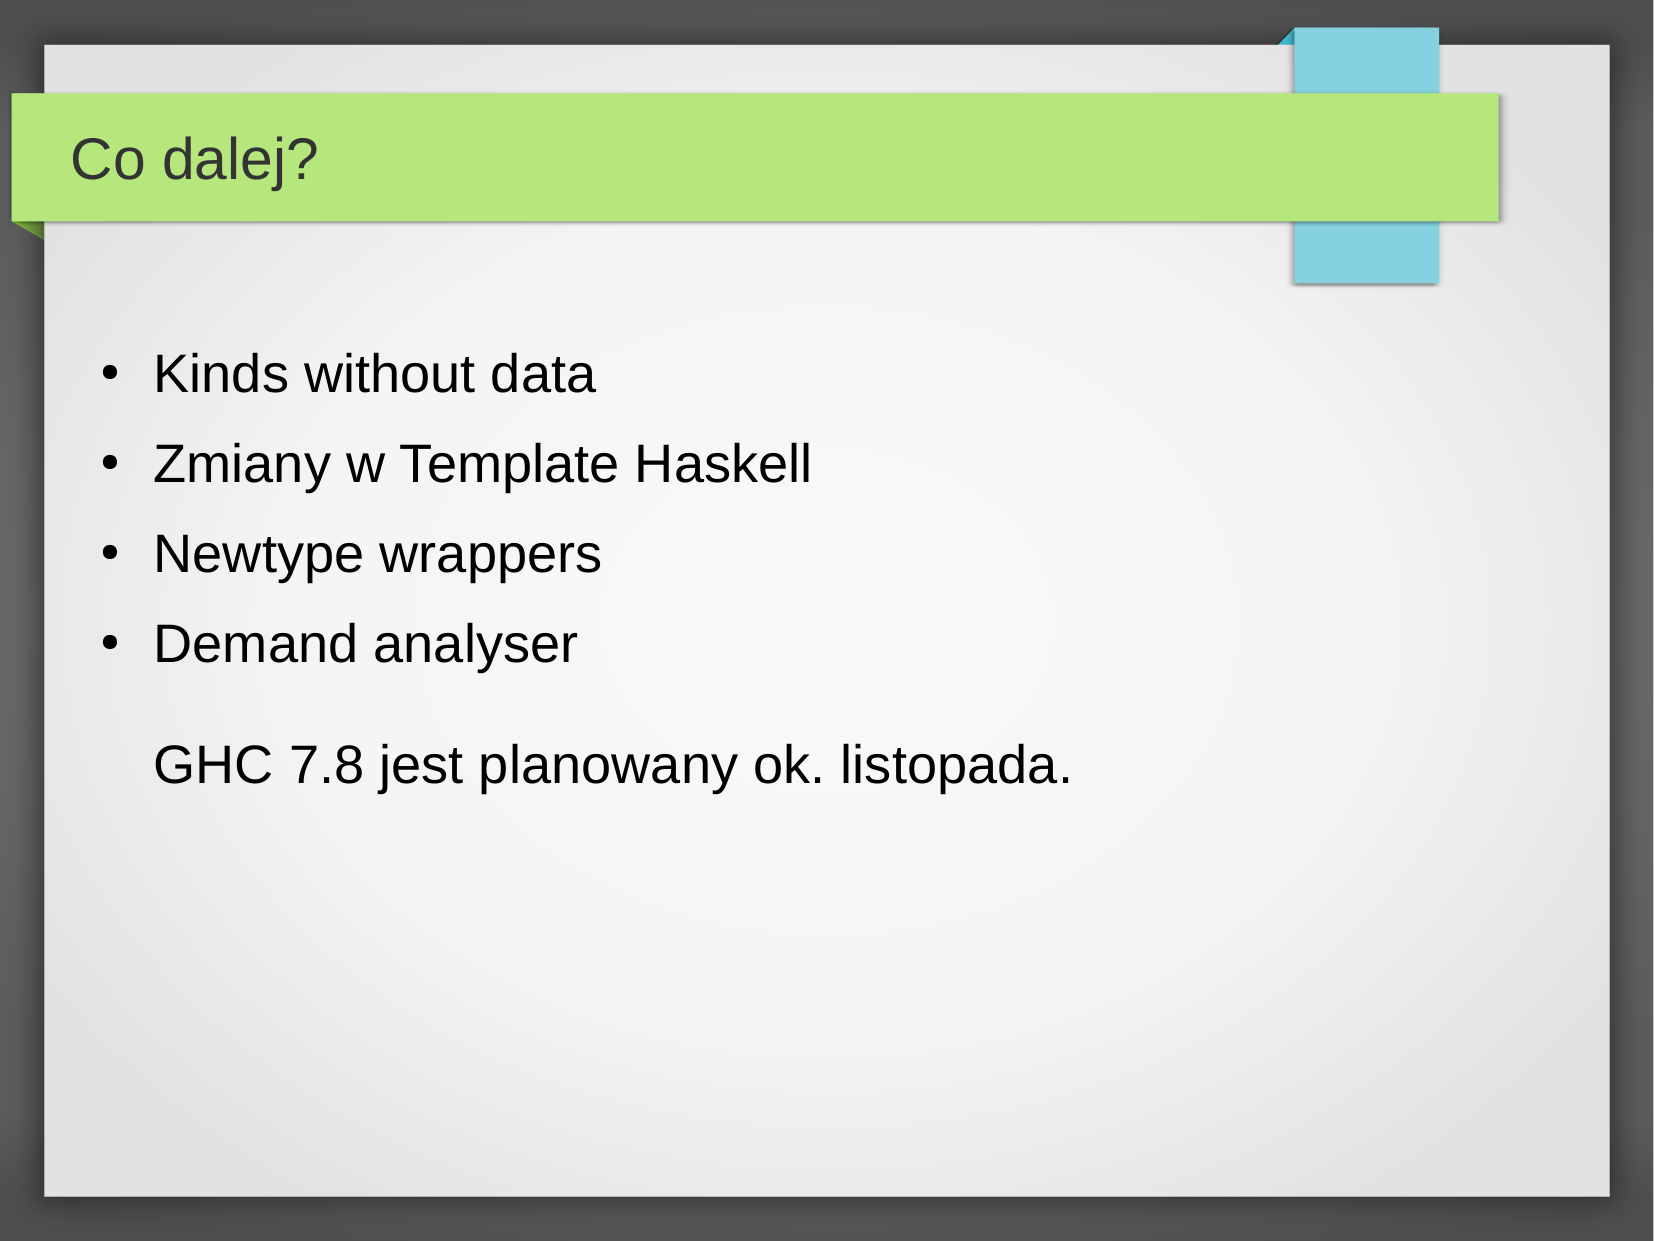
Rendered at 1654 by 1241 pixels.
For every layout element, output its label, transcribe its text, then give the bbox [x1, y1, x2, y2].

list Kinds without data Zmiany w Template Haskell Newtype wrappers Demand analyser GHC 7.8 jest planowany ok. listopada. [82, 343, 1538, 1063]
title Co dalej? [70, 106, 1229, 213]
picture [0, 0, 1654, 1241]
